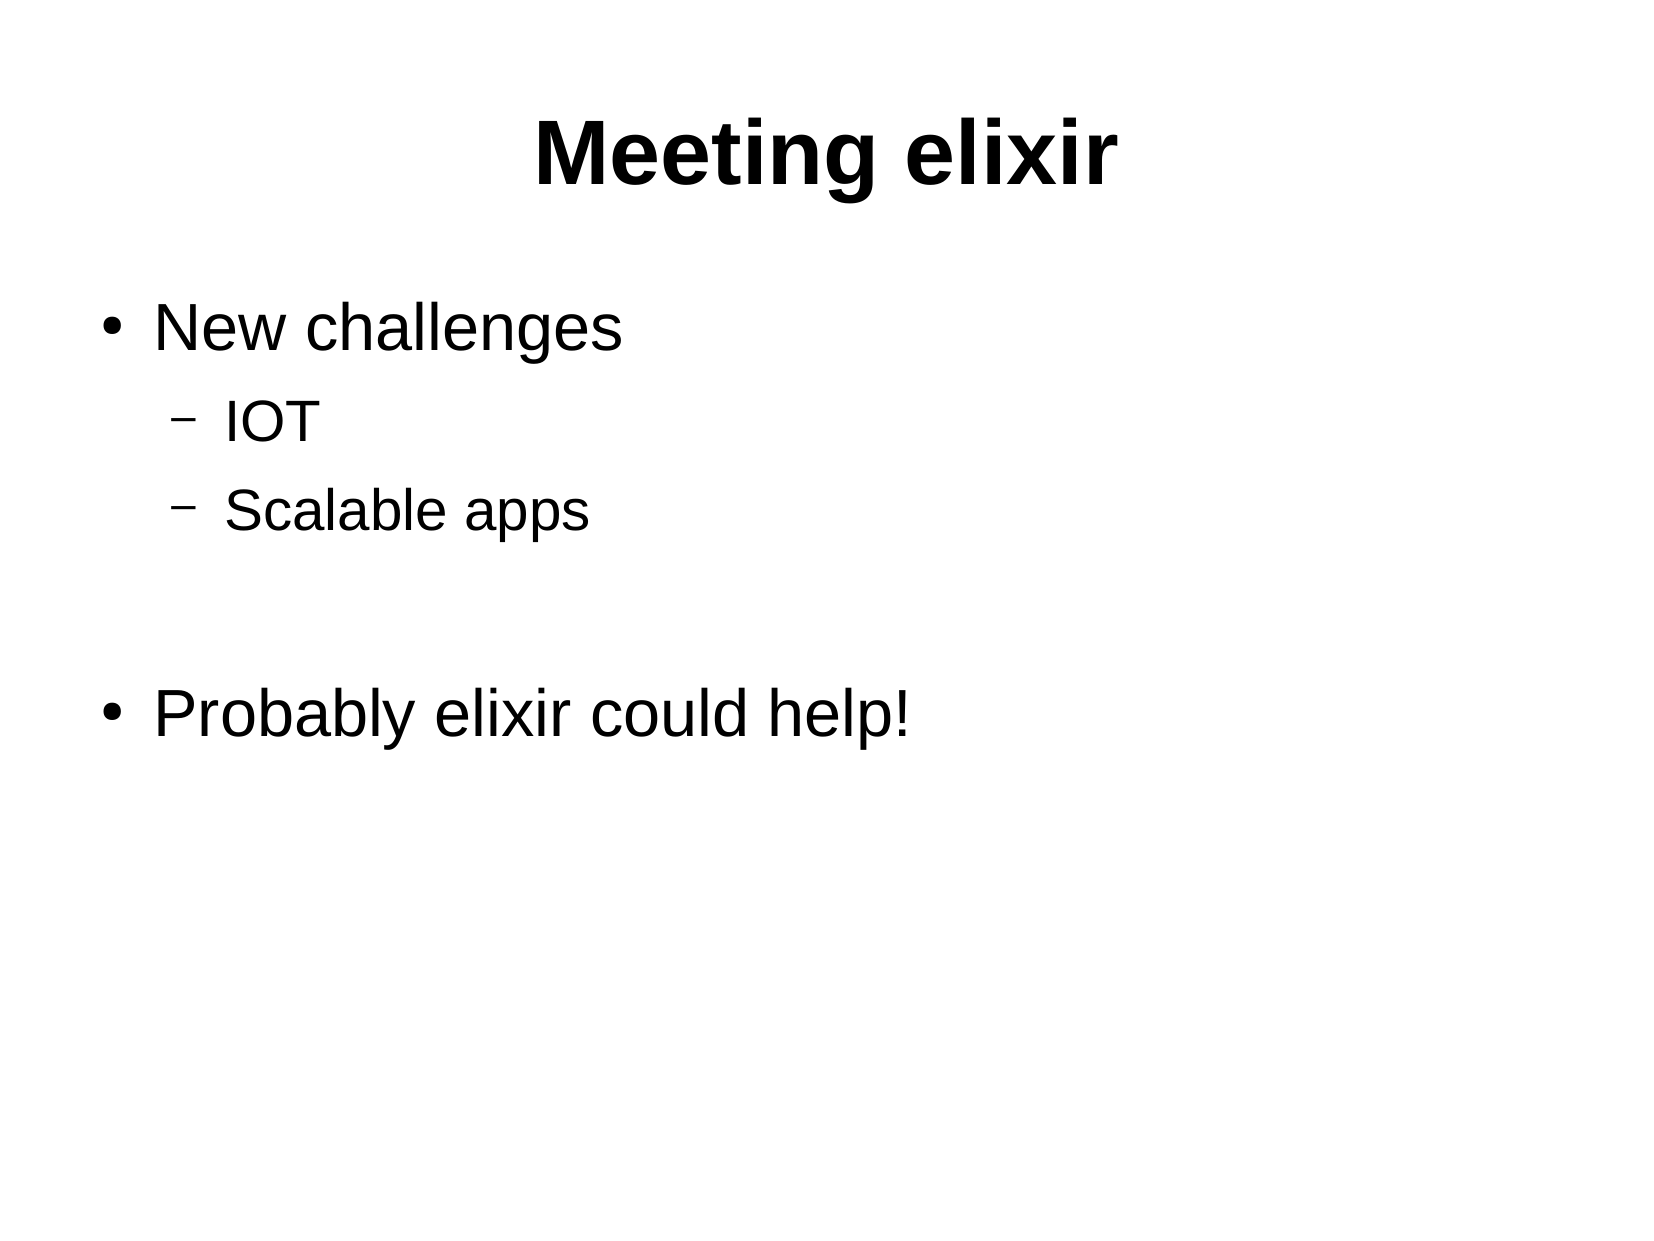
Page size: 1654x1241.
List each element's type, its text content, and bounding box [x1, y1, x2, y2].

title Meeting elixir [82, 49, 1571, 257]
list New challenges IOT Scalable apps Probably elixir could help! [82, 290, 1571, 1010]
